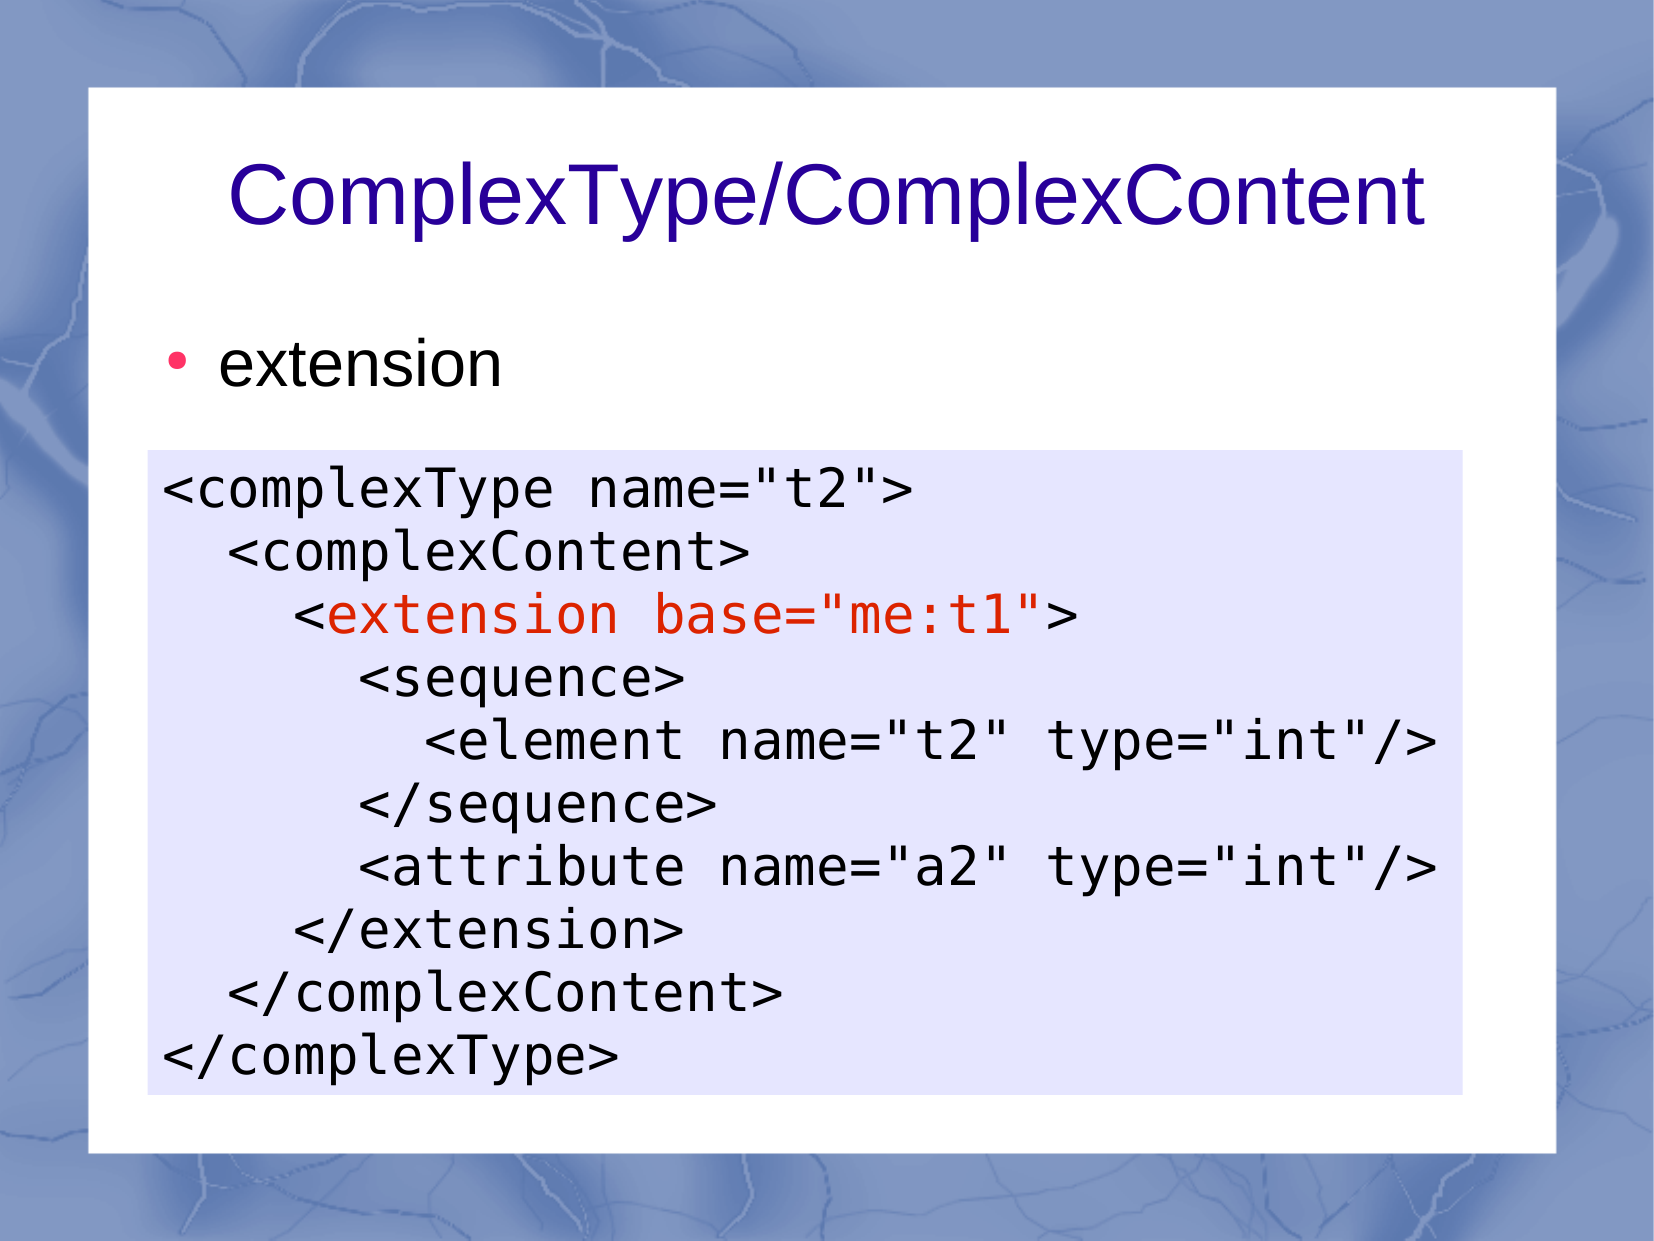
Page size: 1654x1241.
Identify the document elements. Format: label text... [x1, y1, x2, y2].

text_box <complexType name="t2"> <complexContent> <extension base="me:t1"> <sequence> <element name="t2" type="int"/> </sequence> <attribute name="a2" type="int"/> </extension> </complexContent> </complexType> [147, 450, 1463, 1095]
title ComplexType/ComplexContent [118, 90, 1536, 298]
picture [0, 0, 1654, 1241]
list extension [147, 325, 1506, 1232]
